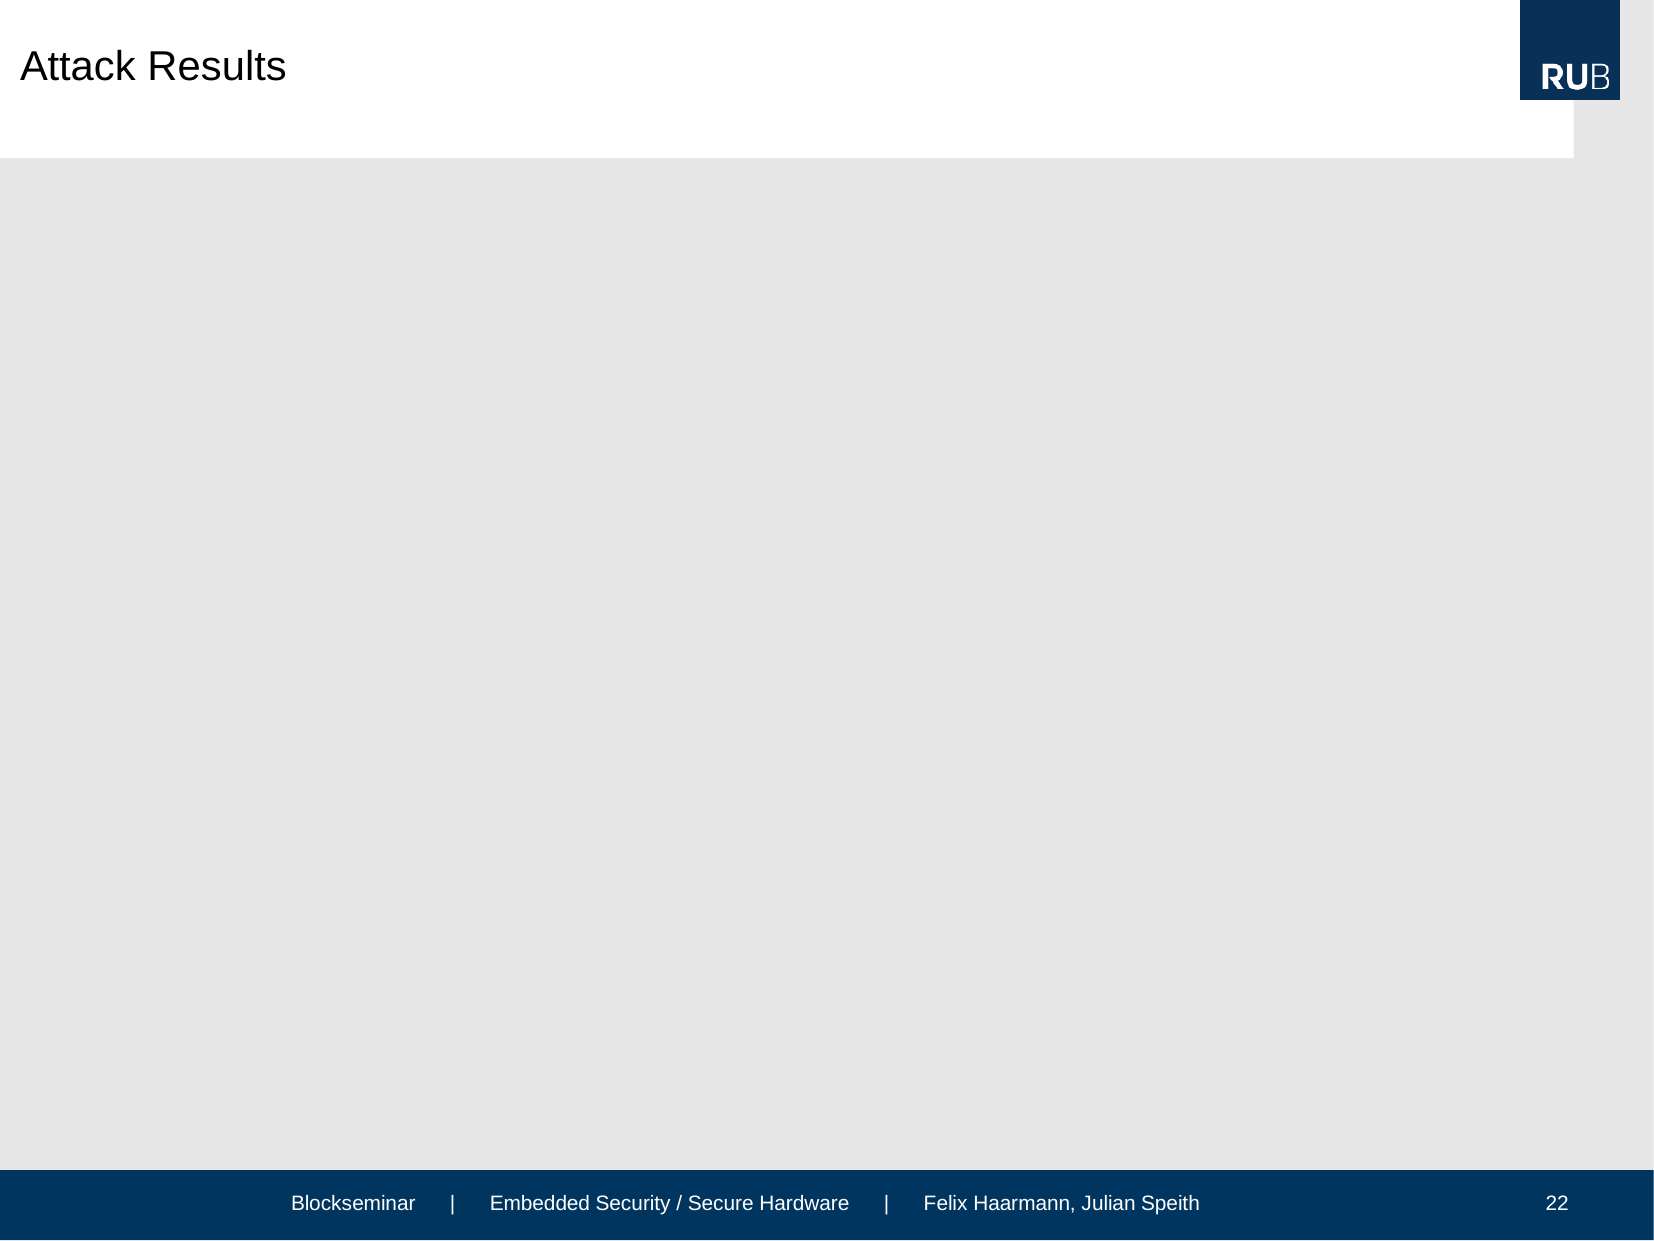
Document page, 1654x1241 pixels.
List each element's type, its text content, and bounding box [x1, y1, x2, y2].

title Attack Results [20, 0, 1507, 149]
picture [1520, 0, 1620, 100]
